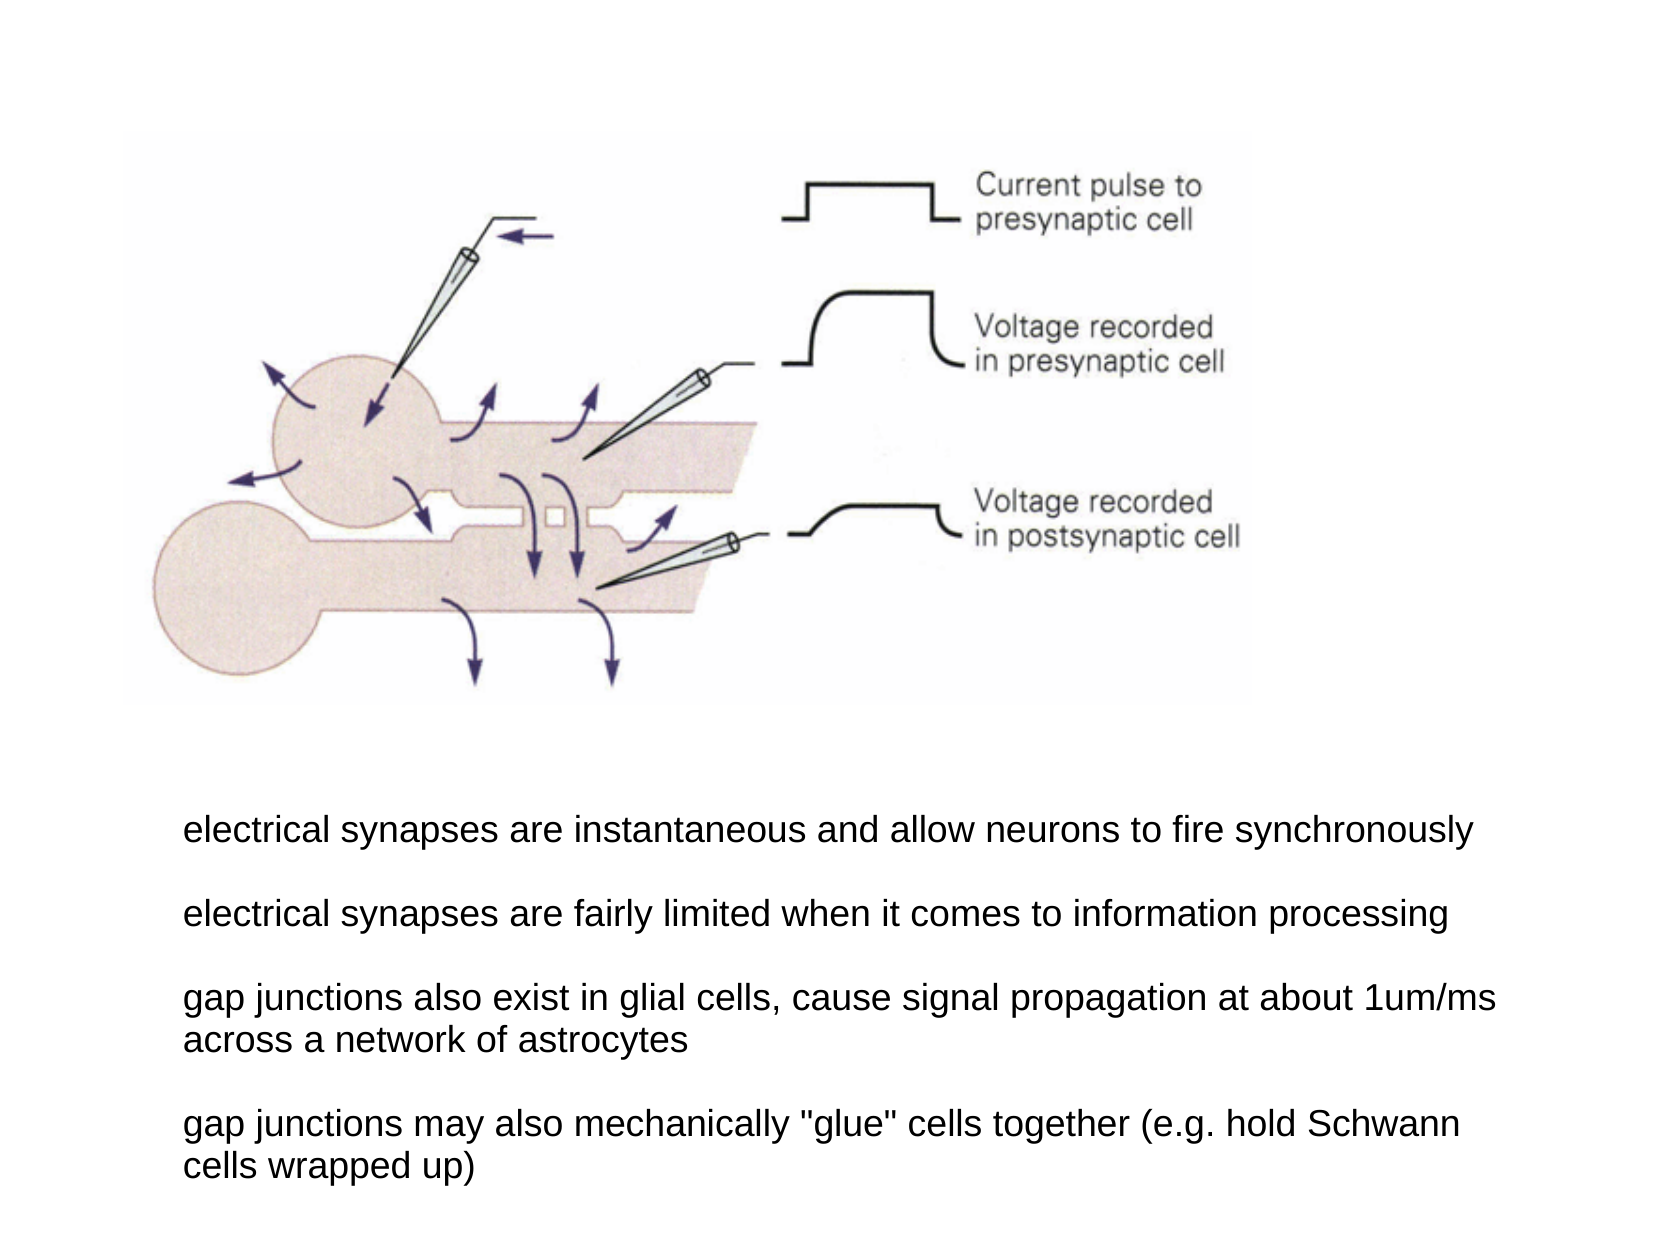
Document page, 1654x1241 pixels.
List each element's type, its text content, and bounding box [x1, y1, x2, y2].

text_box electrical synapses are instantaneous and allow neurons to fire synchronously electrical synapses are fairly limited when it comes to information processing gap junctions also exist in glial cells, cause signal propagation at about 1um/ms across a network of astrocytes gap junctions may also mechanically "glue" cells together (e.g. hold Schwann cells wrapped up) [168, 801, 1549, 1194]
picture [113, 110, 1291, 708]
